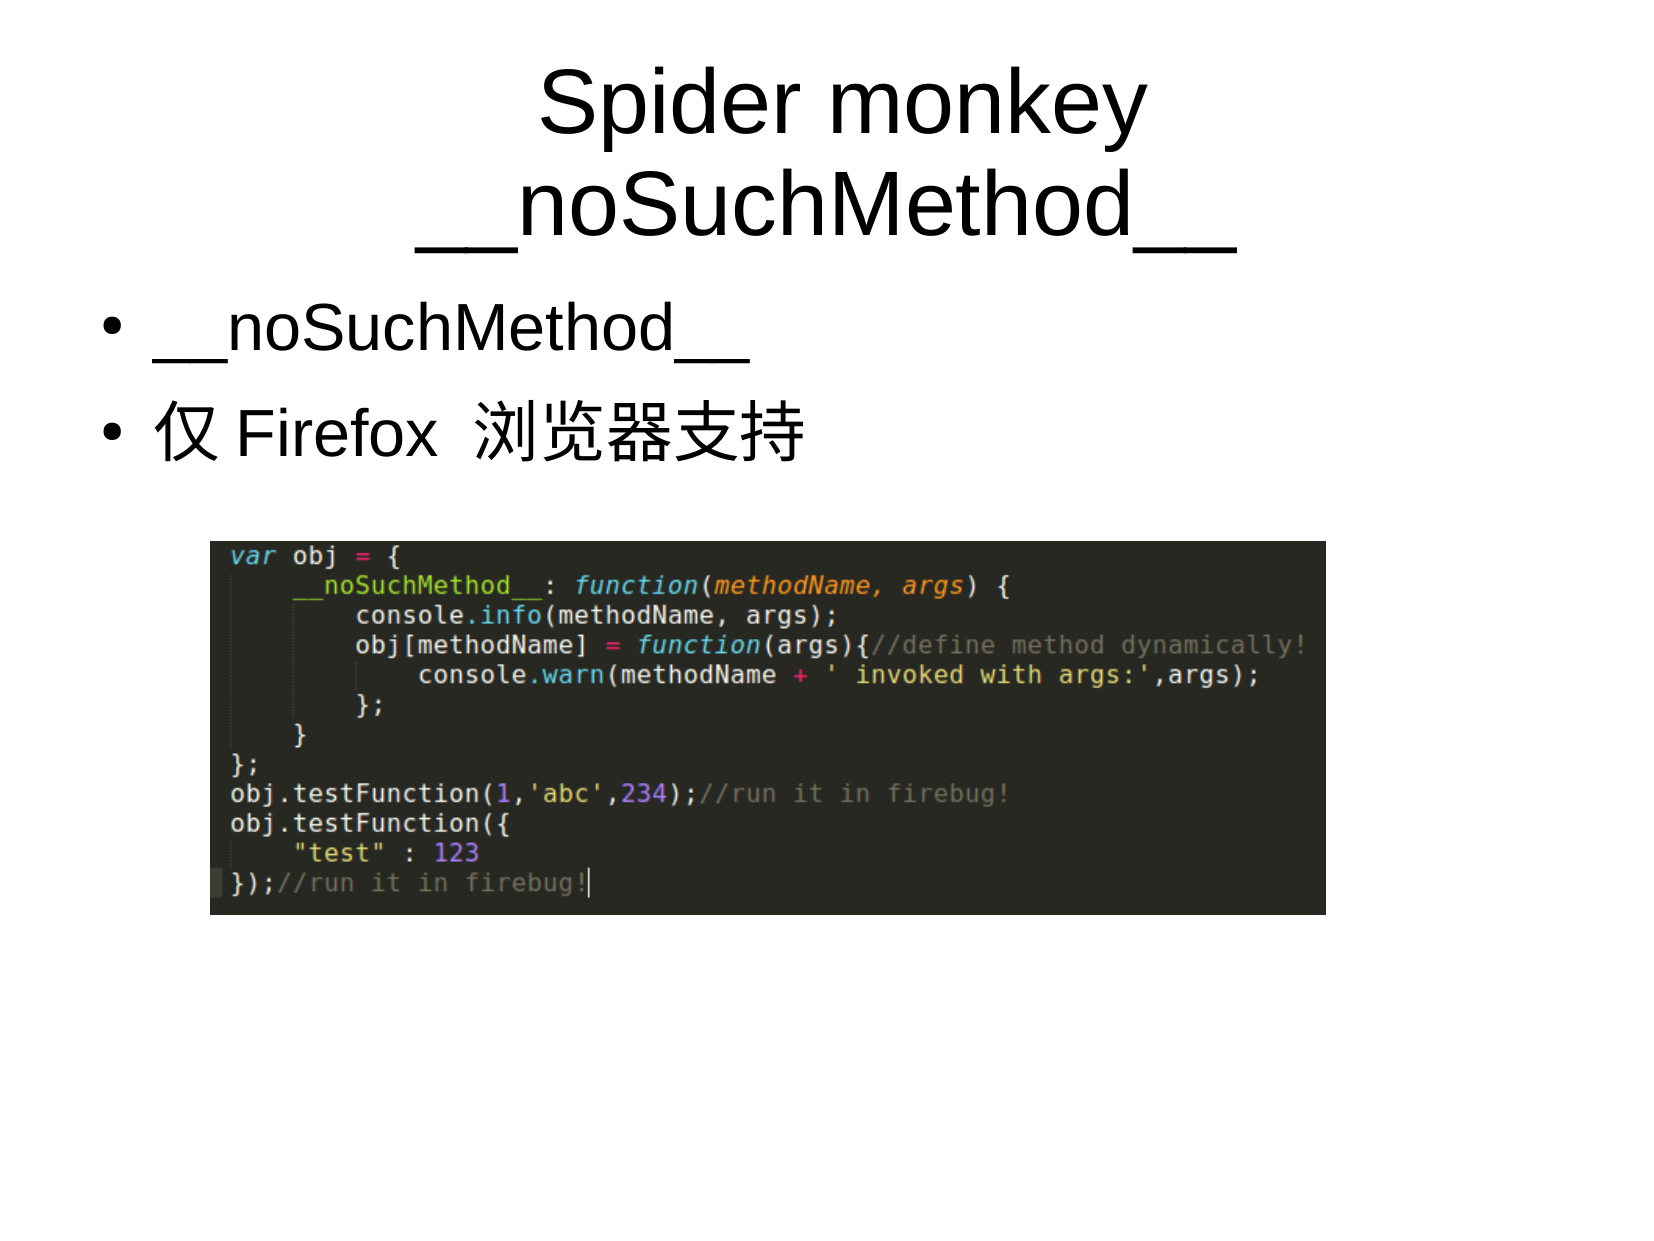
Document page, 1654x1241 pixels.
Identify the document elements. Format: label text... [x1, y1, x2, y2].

picture [210, 541, 1326, 916]
list __noSuchMethod__ 仅Firefox 浏览器支持 [82, 290, 1538, 1010]
title Spider monkey __noSuchMethod__ [82, 49, 1571, 257]
